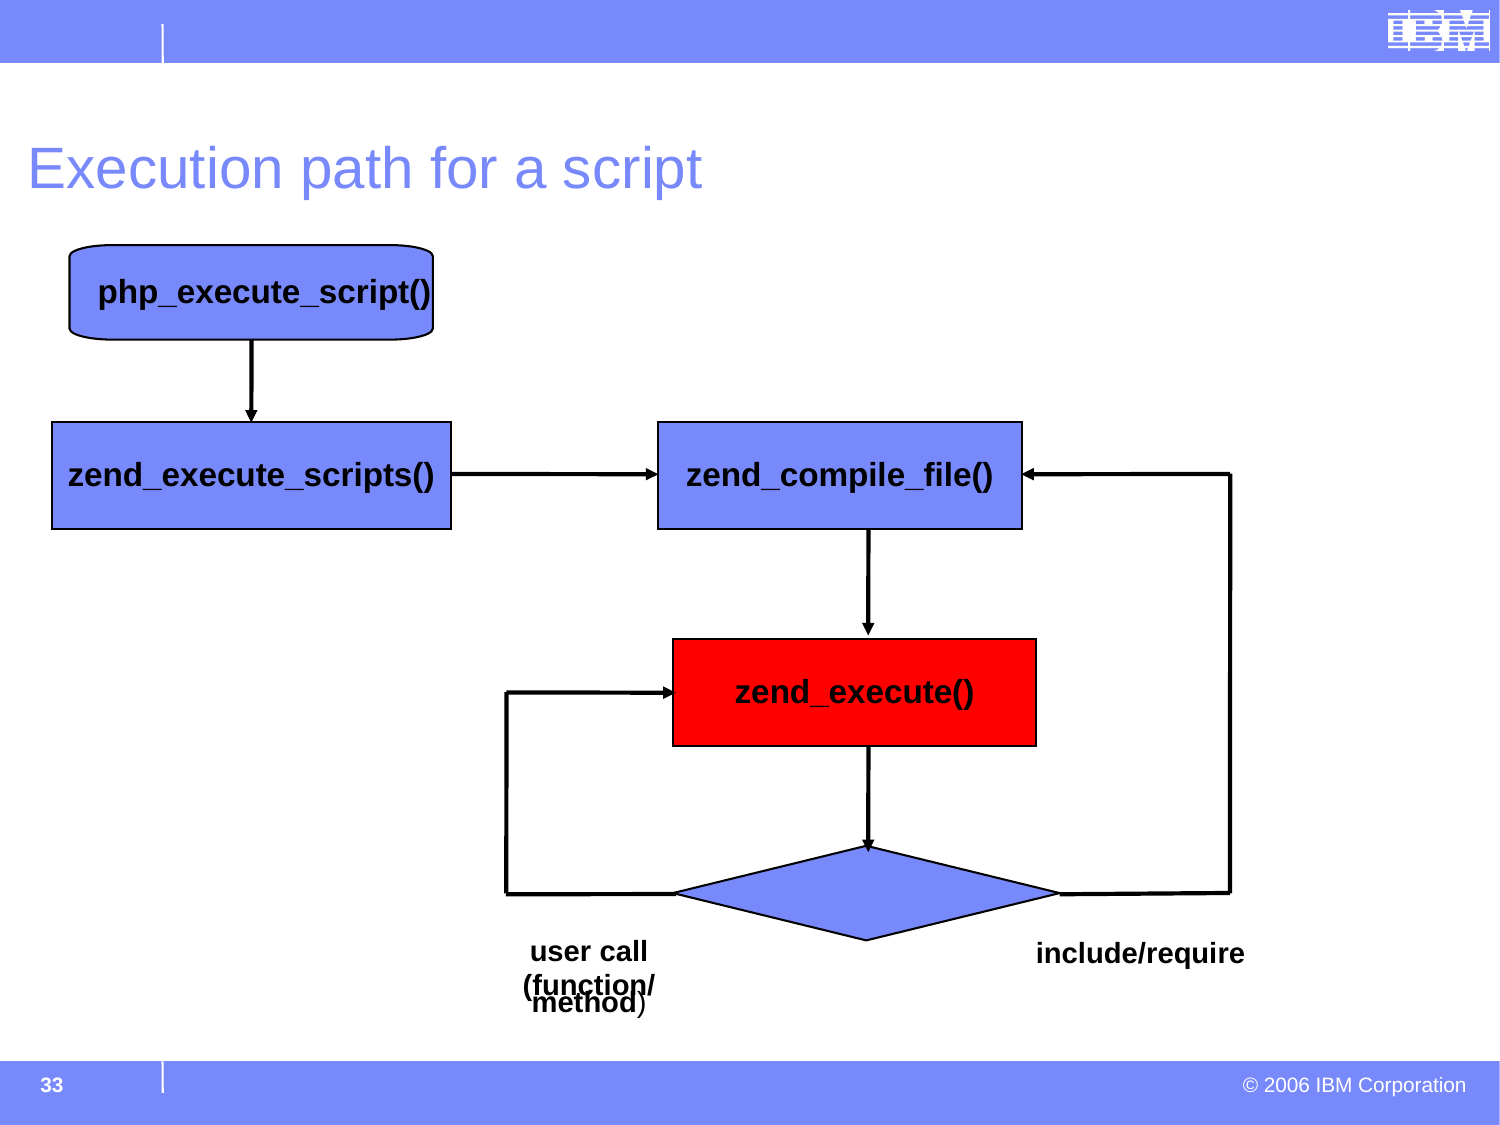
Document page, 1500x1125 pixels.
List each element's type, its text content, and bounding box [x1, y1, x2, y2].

text_box Execution path for a script [12, 126, 1366, 209]
text_box php_execute_script()‏ [69, 245, 433, 340]
text_box include/require [1021, 942, 1261, 975]
text_box [677, 846, 1059, 941]
text_box user call (function/method)‏ [450, 940, 728, 1024]
text_box zend_compile_file()‏ [658, 422, 1022, 529]
text_box zend_execute()‏ [672, 639, 1037, 746]
text_box zend_execute_scripts()‏ [51, 422, 451, 529]
